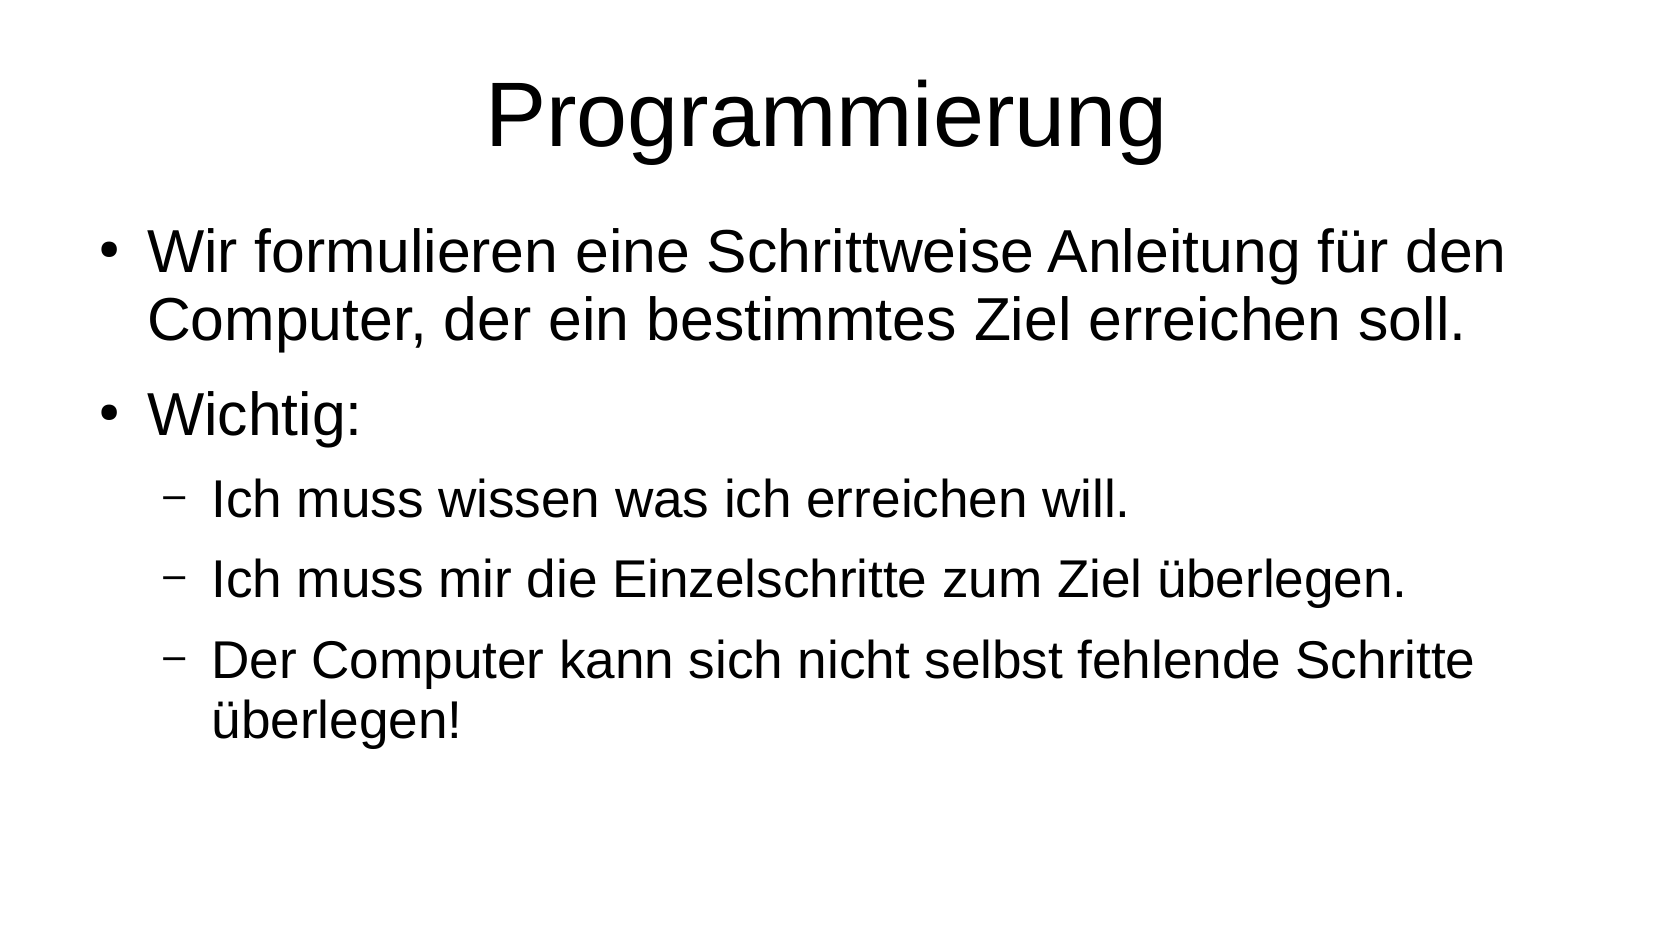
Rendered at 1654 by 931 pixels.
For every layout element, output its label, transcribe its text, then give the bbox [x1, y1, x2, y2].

title Programmierung [82, 37, 1571, 193]
list Wir formulieren eine Schrittweise Anleitung für den Computer, der ein bestimmtes Ziel erreichen soll. Wichtig: Ich muss wissen was ich erreichen will. Ich muss mir die Einzelschritte zum Ziel überlegen. Der Computer kann sich nicht selbst fehlende Schritte überlegen! [82, 217, 1571, 758]
